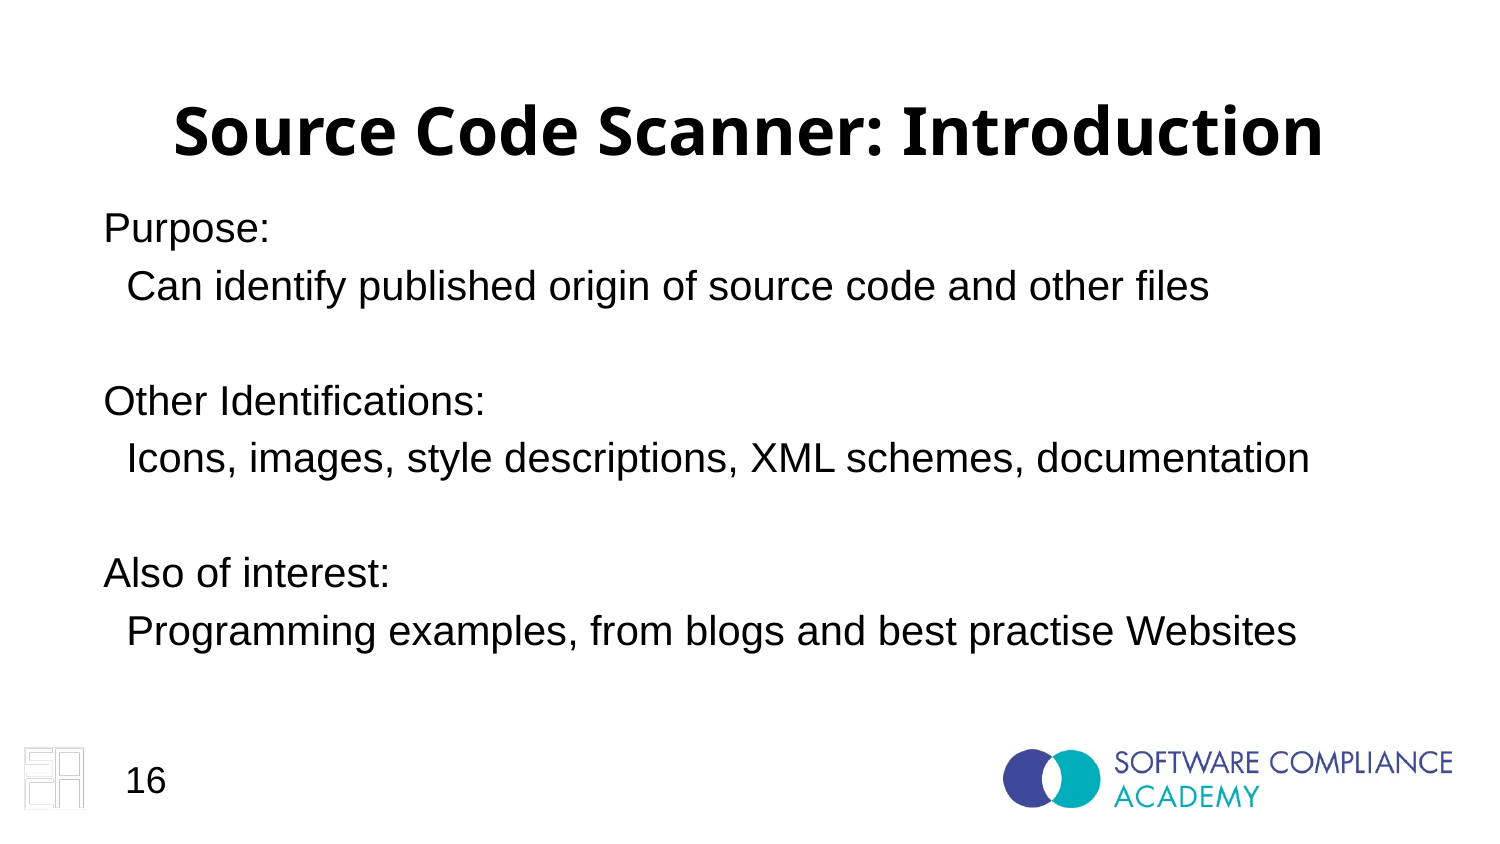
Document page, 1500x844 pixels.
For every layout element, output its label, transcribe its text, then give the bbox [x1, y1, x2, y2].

picture [1003, 749, 1452, 808]
text_box Source Code Scanner: Introduction [74, 39, 1425, 169]
picture [23, 746, 86, 811]
text_box Purpose: Can identify published origin of source code and other files Other Identifications: Icons, images, style descriptions, XML schemes, documentation Also of interest: Programming examples, from blogs and best practise Websites [88, 186, 1447, 724]
